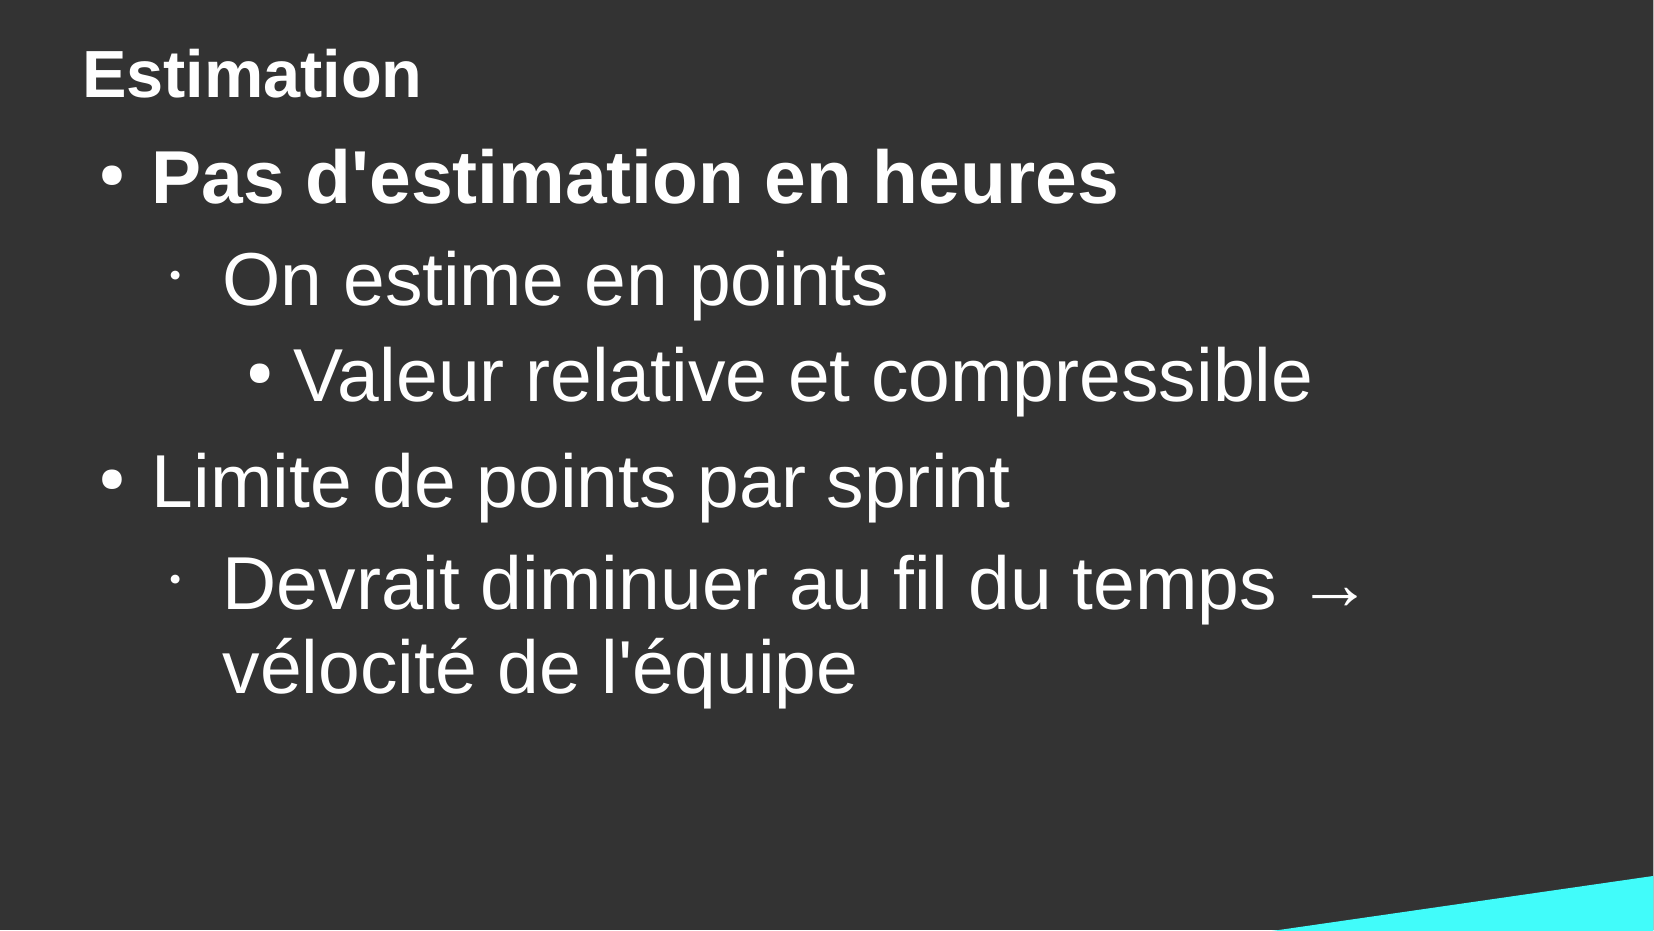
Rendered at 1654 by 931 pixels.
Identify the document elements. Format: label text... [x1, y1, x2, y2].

list Pas d'estimation en heures On estime en points Valeur relative et compressible Limite de points par sprint Devrait diminuer au fil du temps → vélocité de l'équipe [80, 135, 1620, 777]
text_box [1271, 875, 1654, 931]
title Estimation [82, 37, 1571, 122]
